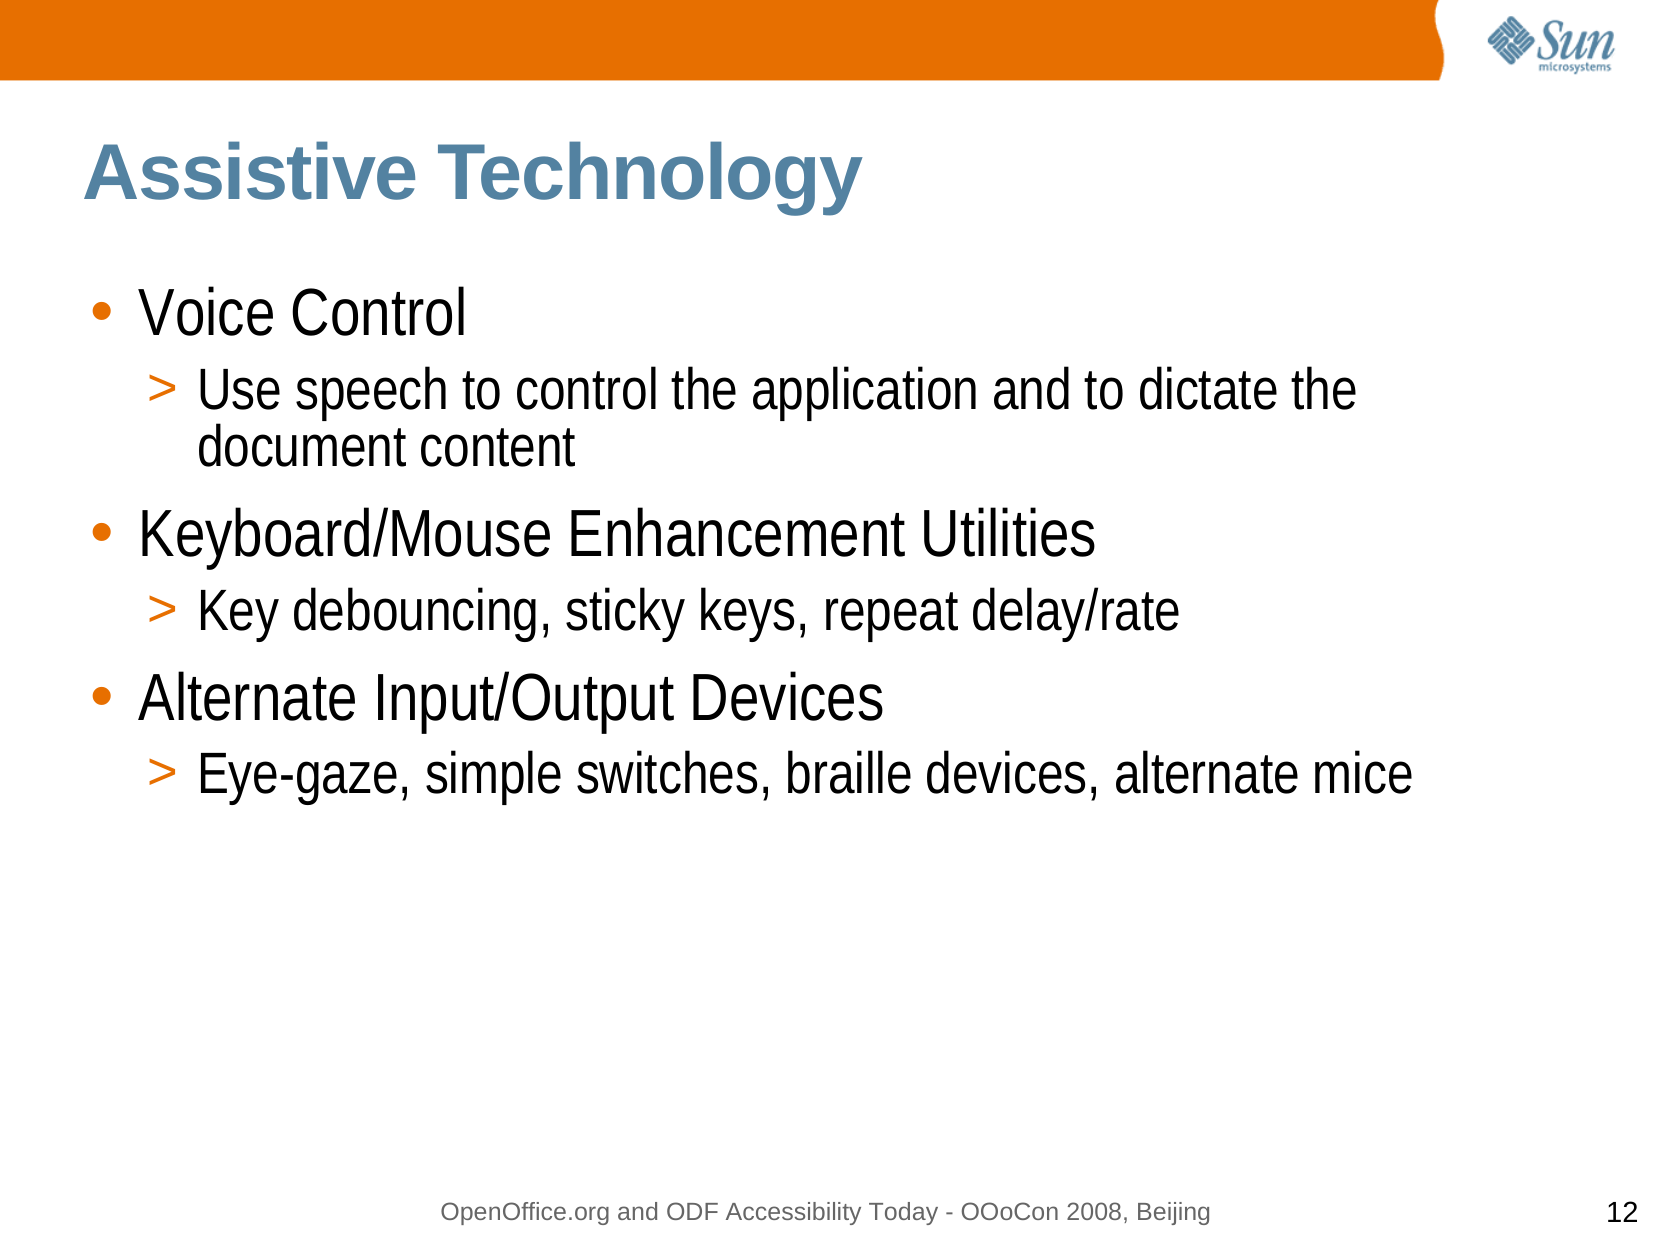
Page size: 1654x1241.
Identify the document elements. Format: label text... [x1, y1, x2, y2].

picture [0, 0, 1654, 83]
title Assistive Technology [82, 135, 1585, 251]
list Voice Control Use speech to control the application and to dictate the document content Keyboard/Mouse Enhancement Utilities Key debouncing, sticky keys, repeat delay/rate Alternate Input/Output Devices Eye-gaze, simple switches, braille devices, alternate mice [71, 283, 1545, 1049]
